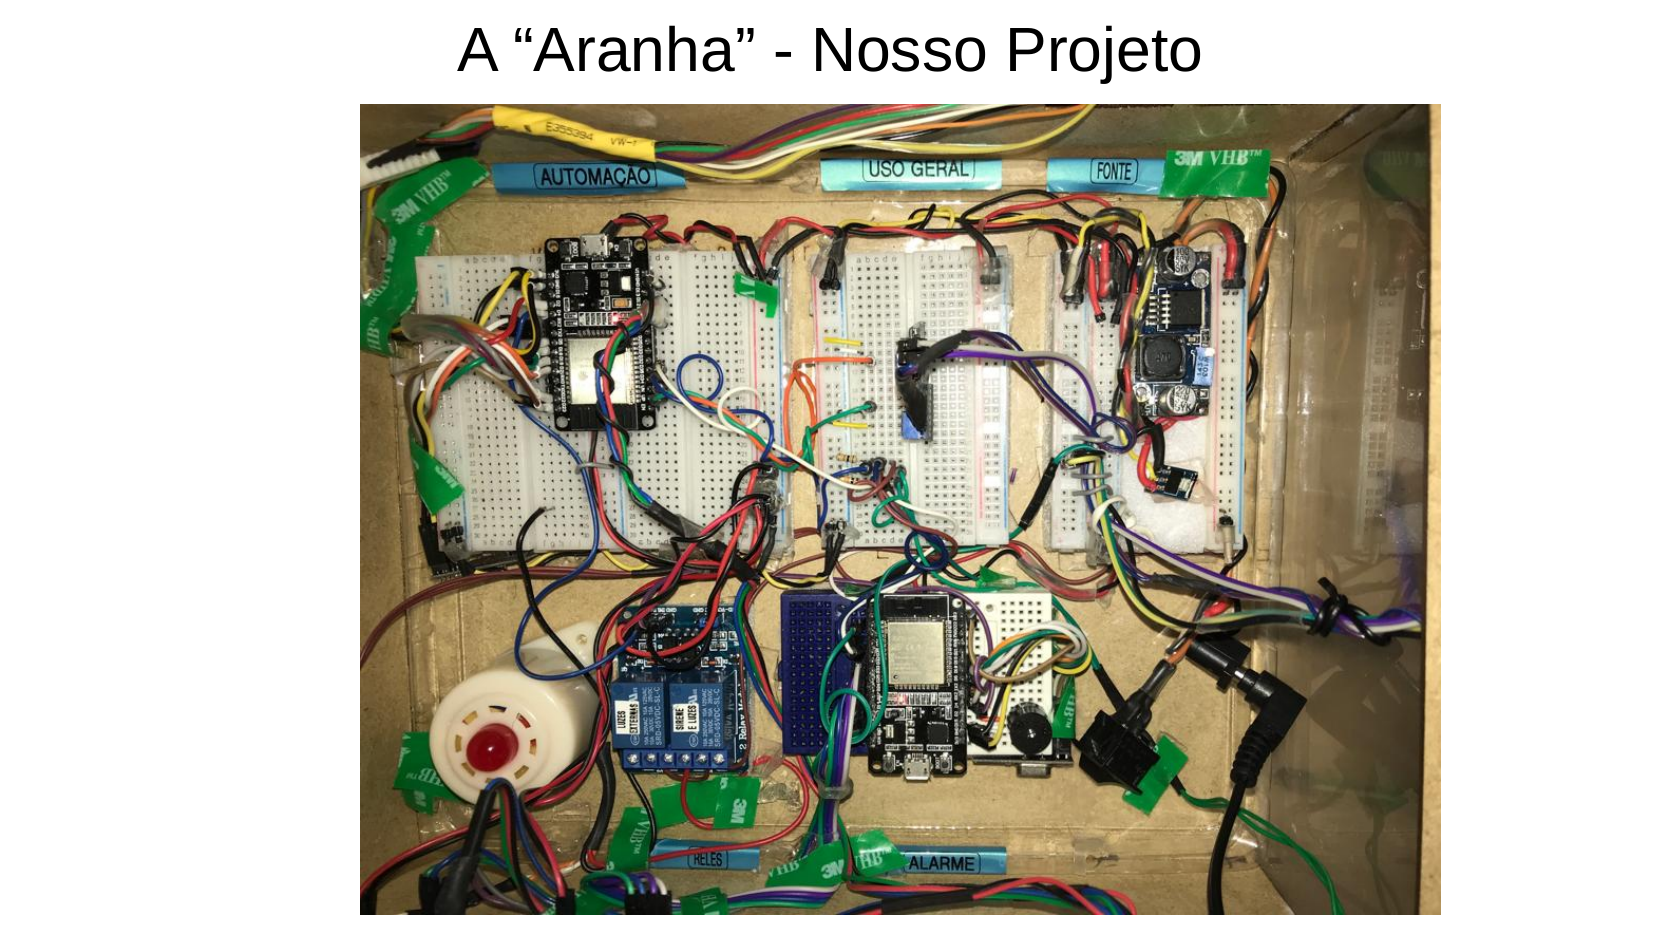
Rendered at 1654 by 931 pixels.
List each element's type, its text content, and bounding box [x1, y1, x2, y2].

picture [360, 104, 1441, 916]
title A “Aranha” - Nosso Projeto [86, 0, 1576, 106]
